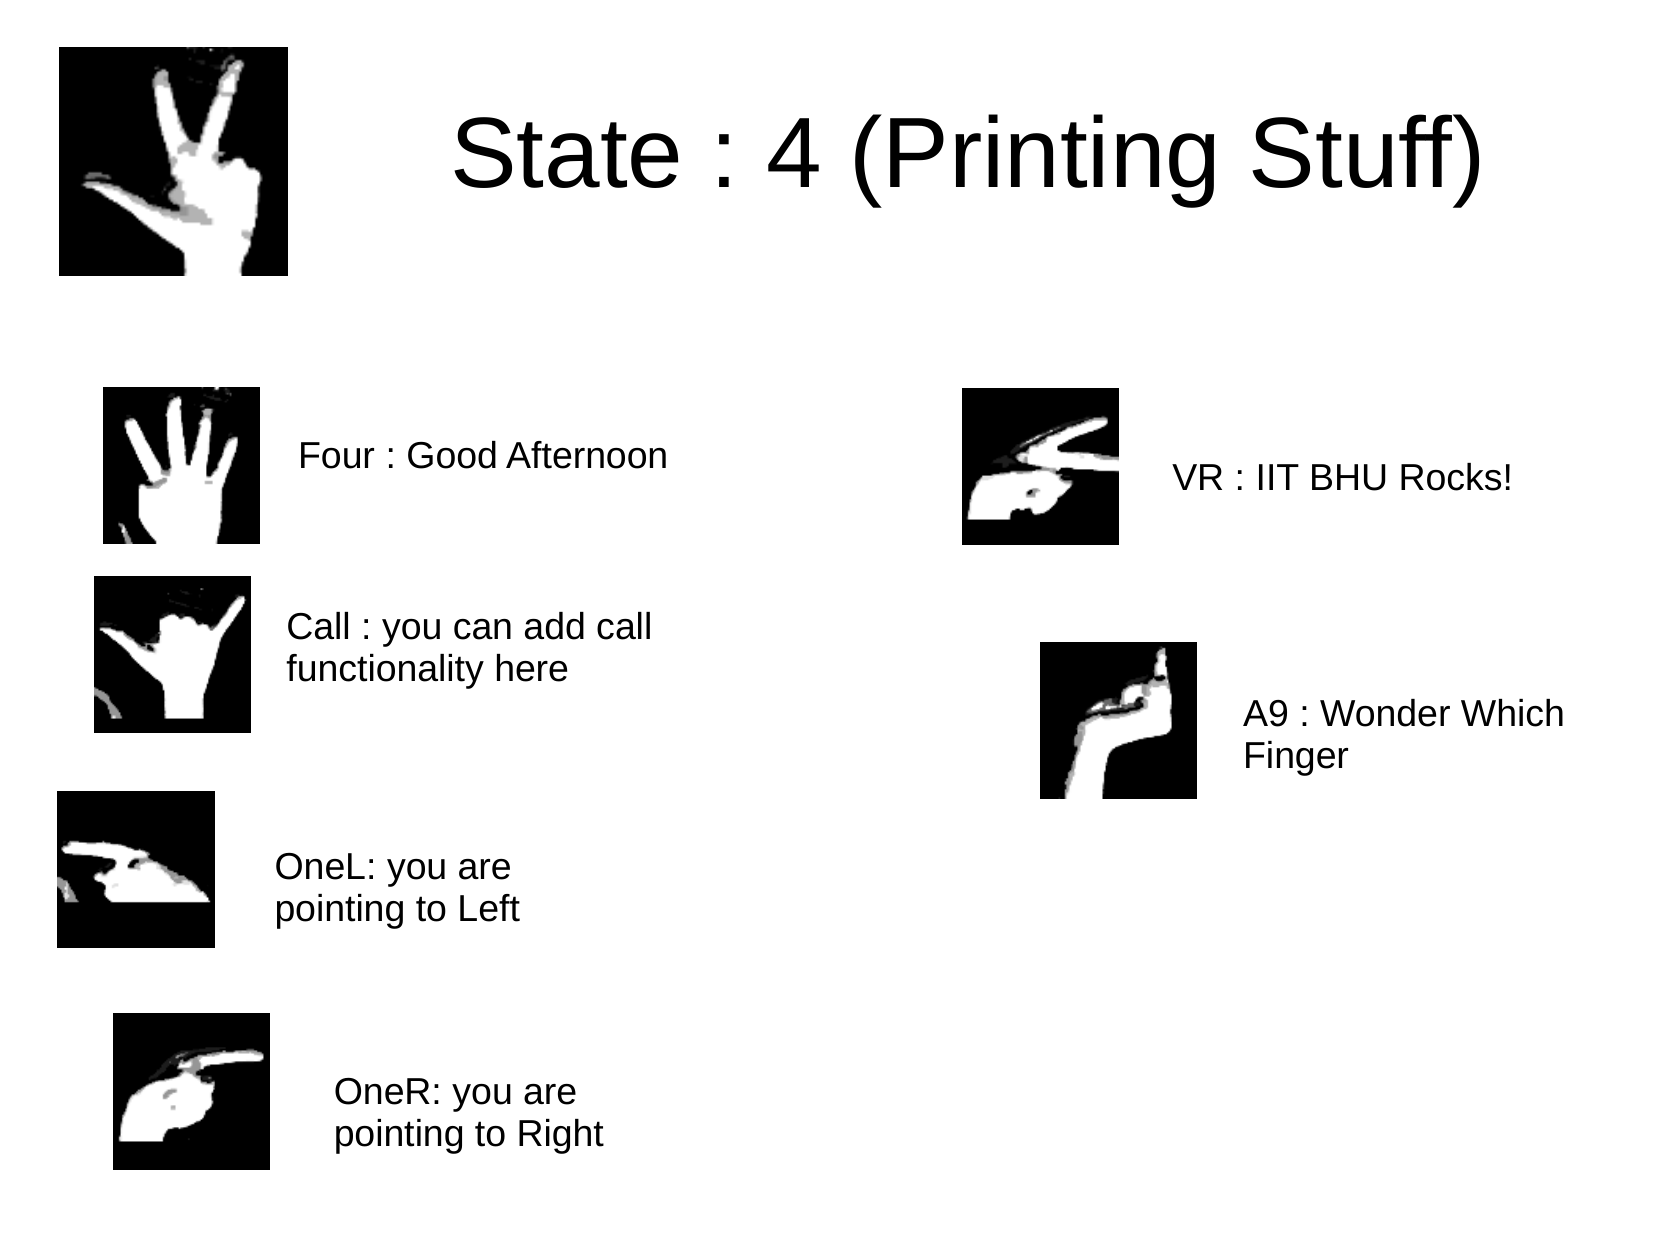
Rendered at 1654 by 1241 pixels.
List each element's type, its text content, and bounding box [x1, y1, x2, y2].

text_box Four : Good Afternoon [283, 427, 827, 485]
picture [57, 791, 215, 948]
picture [962, 388, 1119, 545]
text_box A9 : Wonder Which Finger [1228, 685, 1595, 784]
text_box VR : IIT BHU Rocks! [1157, 448, 1571, 506]
title State : 4 (Printing Stuff) [366, 49, 1571, 257]
picture [59, 47, 288, 276]
picture [113, 1013, 270, 1170]
picture [1040, 642, 1197, 799]
picture [103, 387, 260, 544]
picture [94, 576, 251, 733]
text_box OneR: you are pointing to Right [318, 1062, 686, 1162]
text_box Call : you can add call functionality here [271, 598, 780, 697]
text_box OneL: you are pointing to Left [259, 838, 662, 938]
